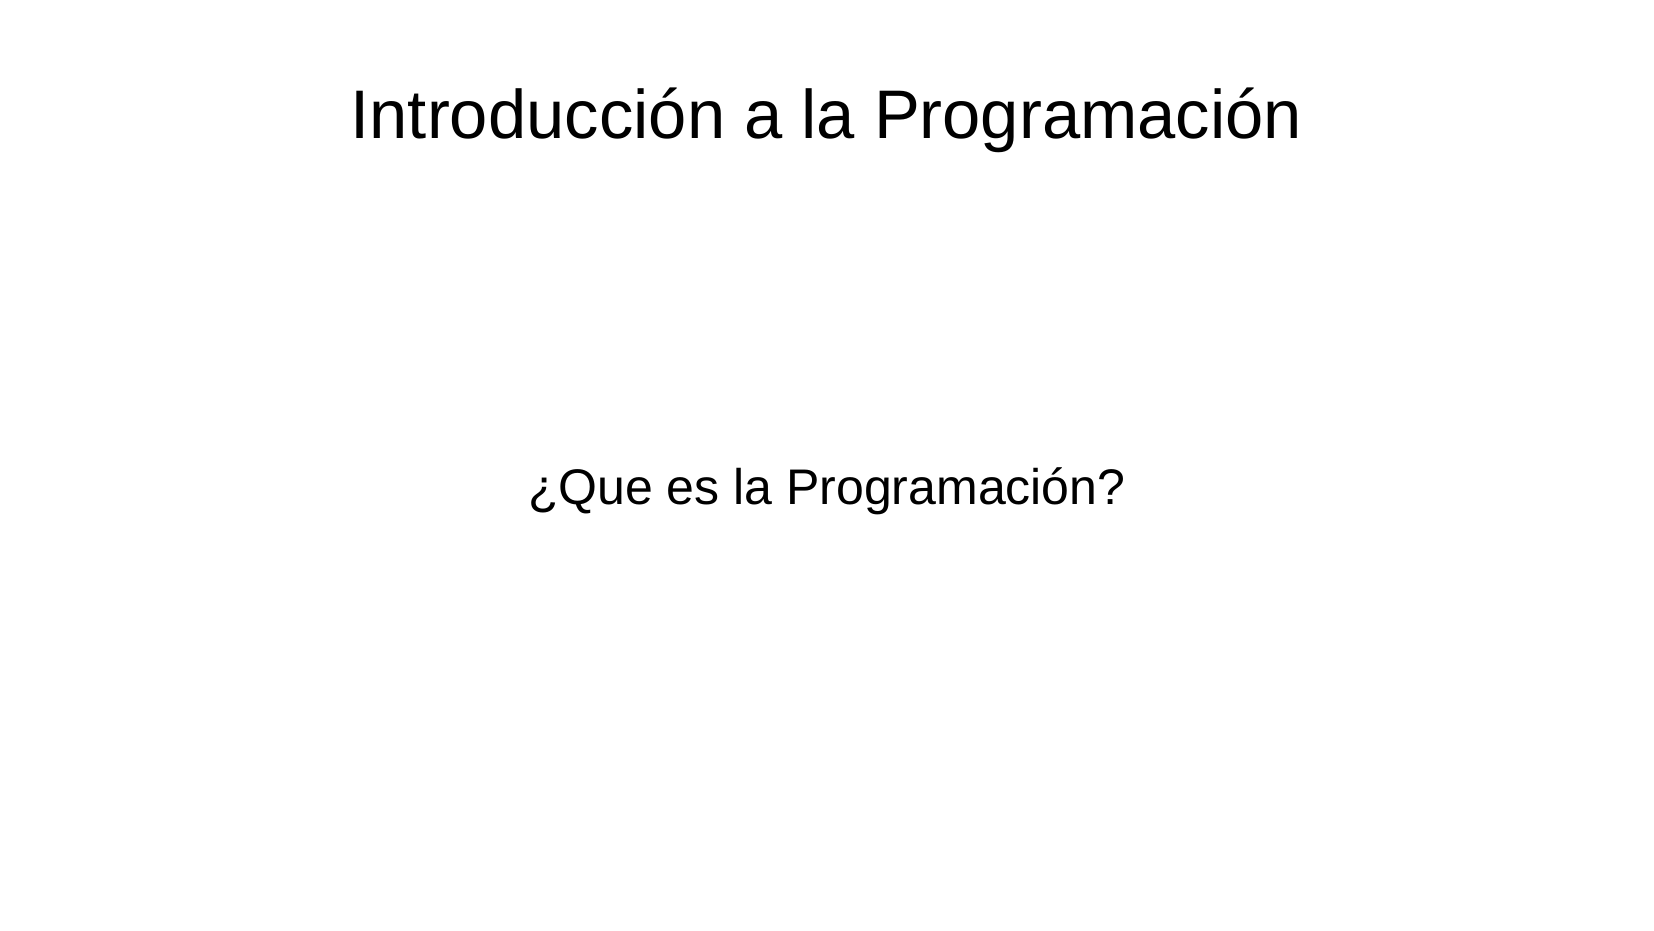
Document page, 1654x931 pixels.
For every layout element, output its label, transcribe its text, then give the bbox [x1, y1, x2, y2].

title Introducción a la Programación [82, 37, 1571, 193]
subtitle ¿Que es la Programación? [82, 217, 1571, 758]
